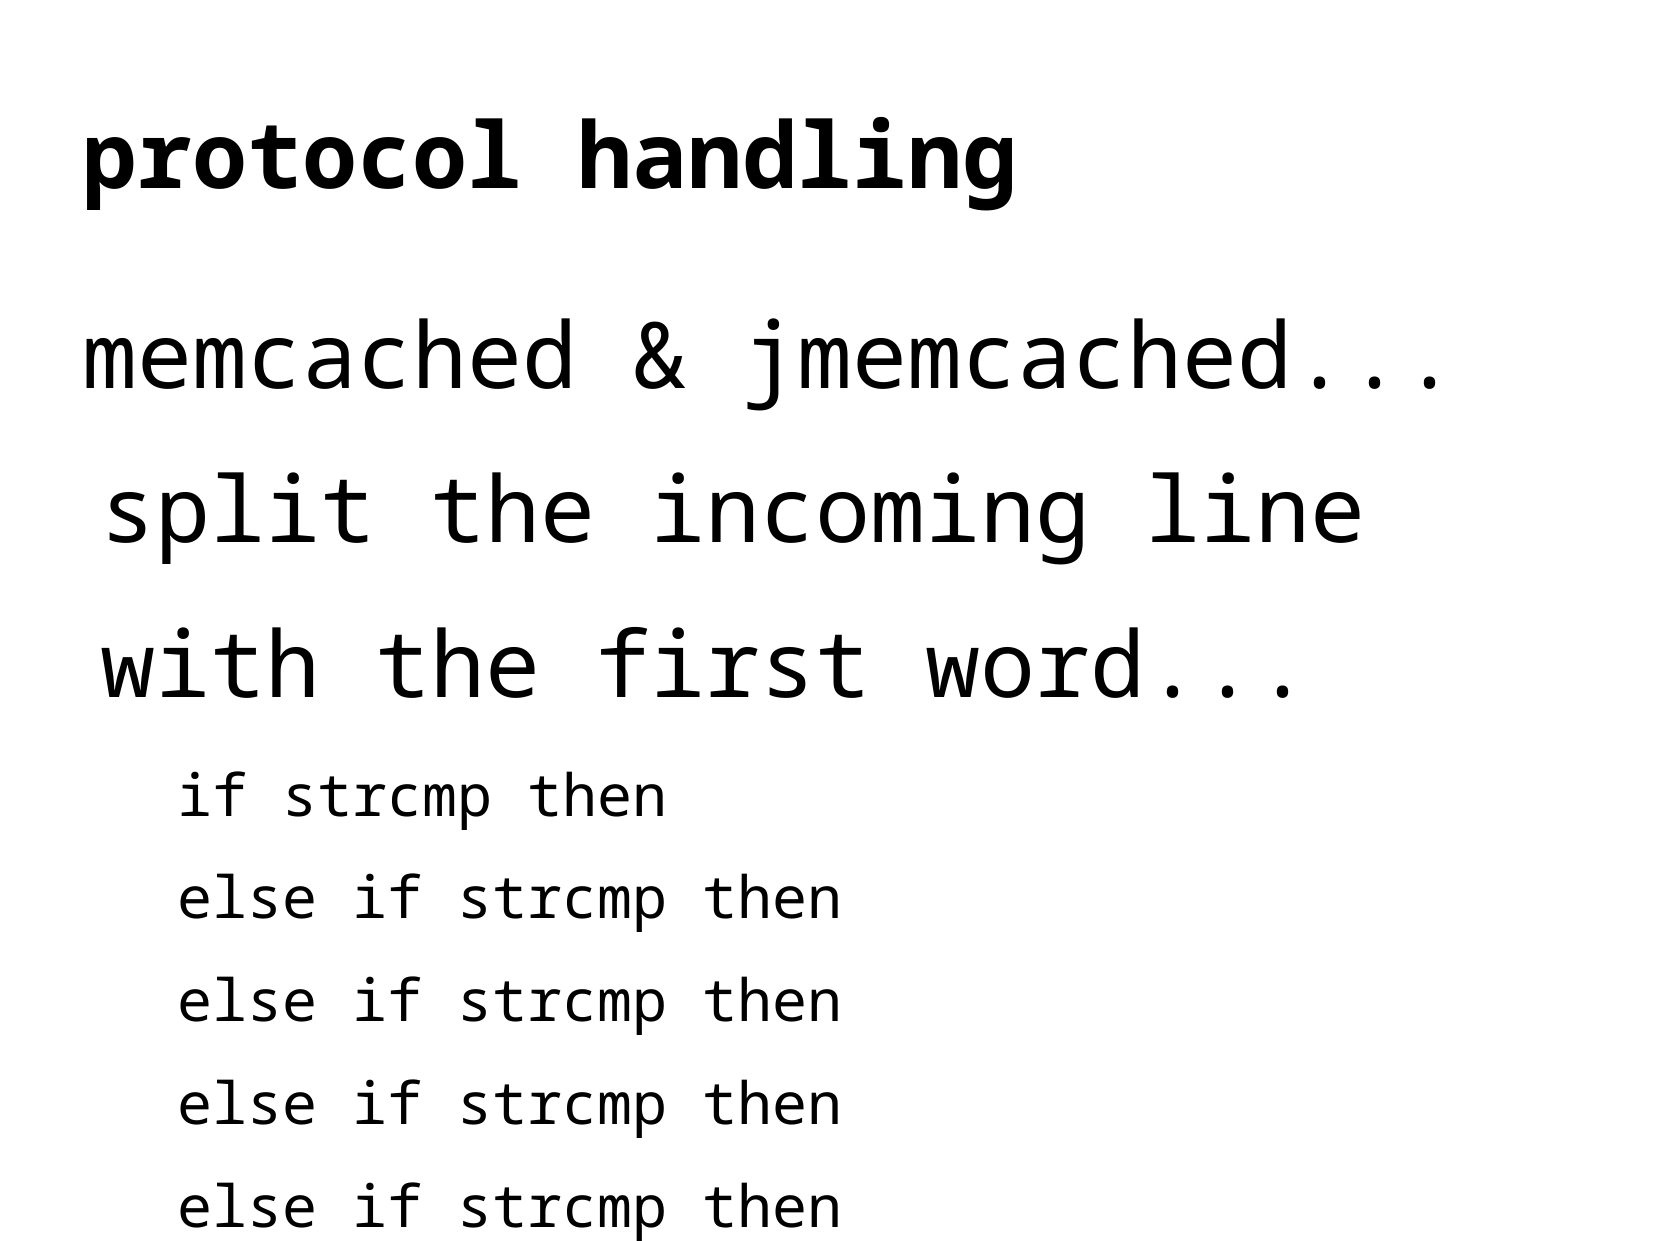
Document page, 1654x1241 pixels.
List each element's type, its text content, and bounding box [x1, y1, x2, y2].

title protocol handling [82, 49, 1571, 257]
list memcached & jmemcached... split the incoming line with the first word... if strcmp then else if strcmp then else if strcmp then else if strcmp then else if strcmp then [82, 290, 1571, 1134]
